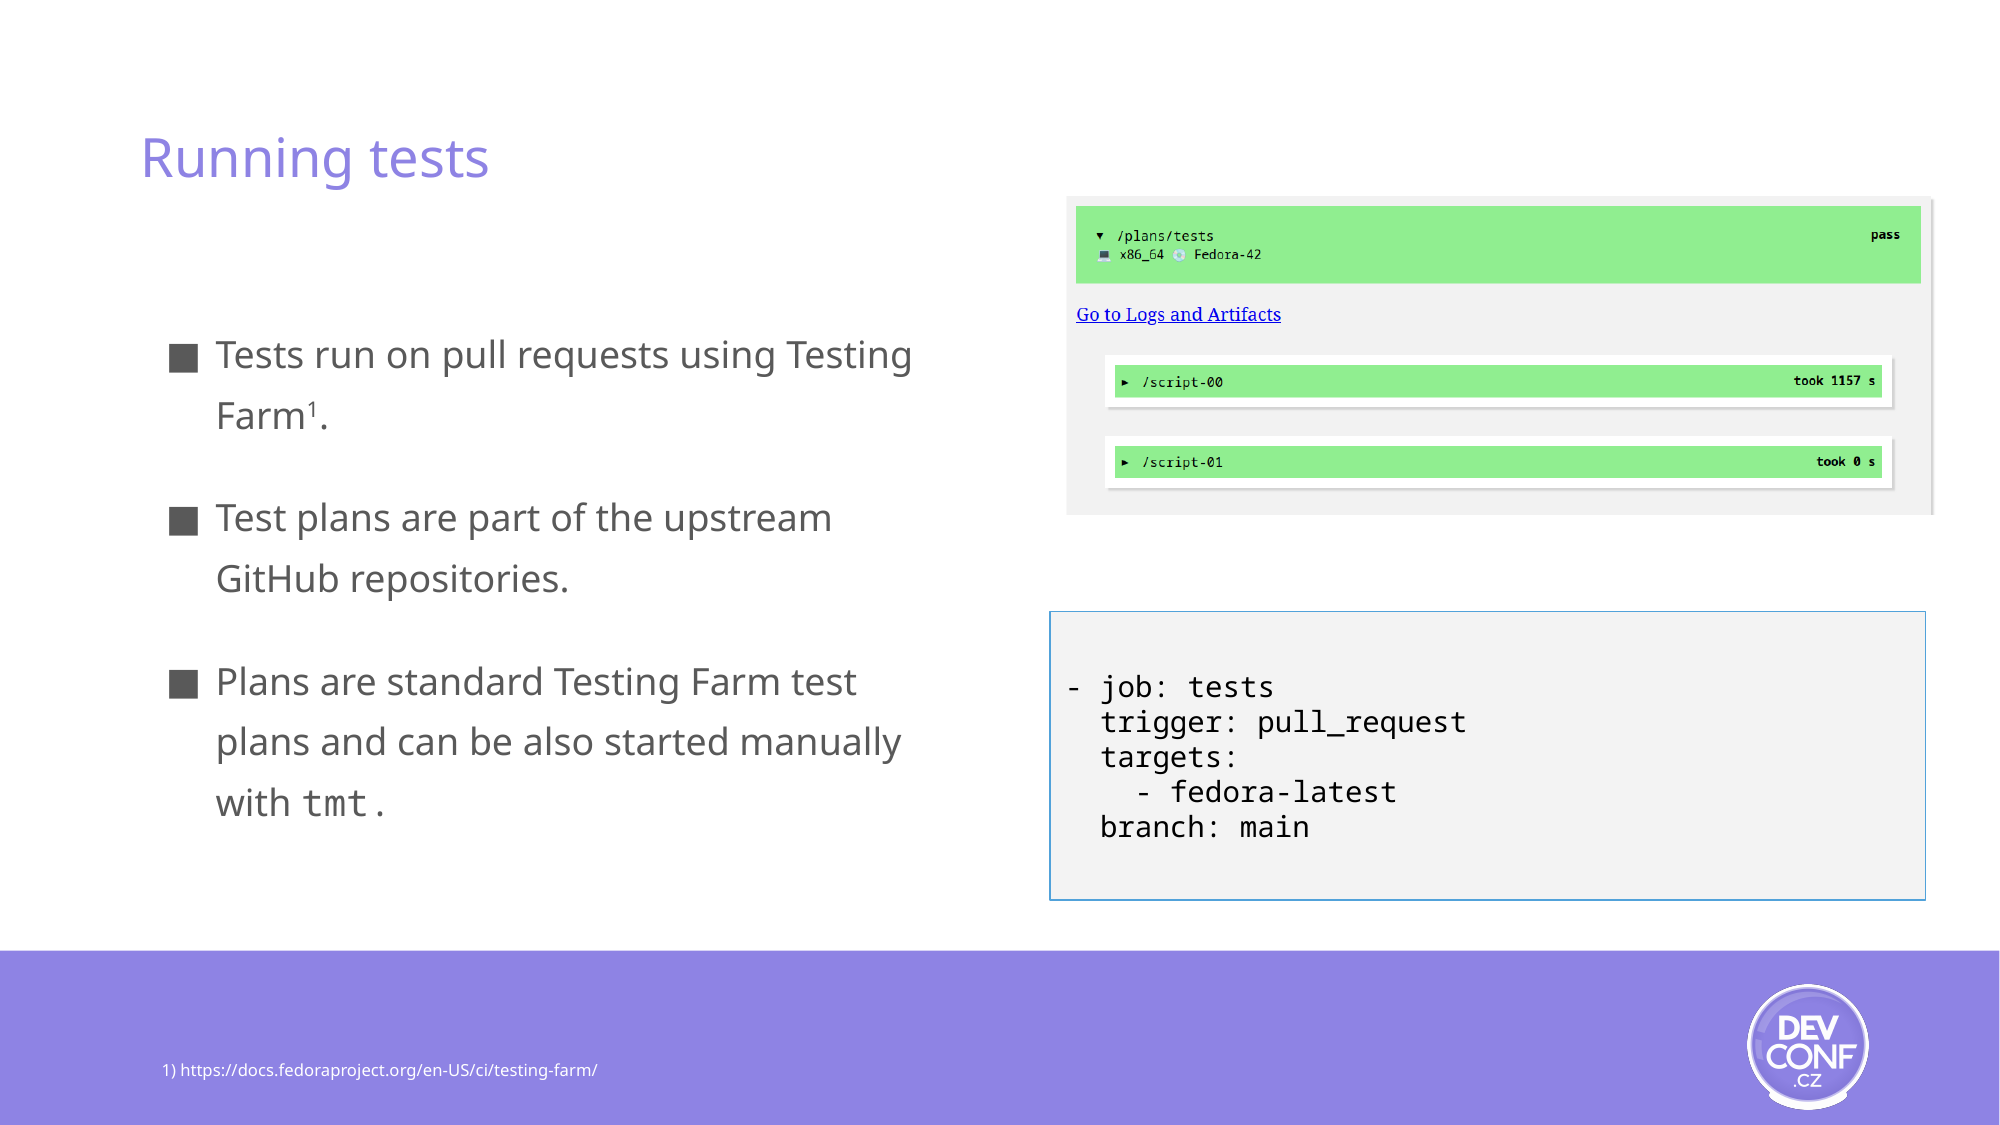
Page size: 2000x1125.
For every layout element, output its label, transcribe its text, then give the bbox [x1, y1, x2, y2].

picture [1050, 178, 1945, 515]
subtitle 1) https://docs.fedoraproject.org/en-US/ci/testing-farm/ [140, 1054, 876, 1102]
title Running tests [140, 93, 950, 219]
text_box - job: tests trigger: pull_request targets: - fedora-latest branch: main [1049, 611, 1926, 901]
list Tests run on pull requests using Testing Farm1. Test plans are part of the upstream GitHub repositories. Plans are standard Testing Farm test plans and can be also started manually with tmt. [140, 315, 950, 893]
picture [1747, 984, 1869, 1110]
